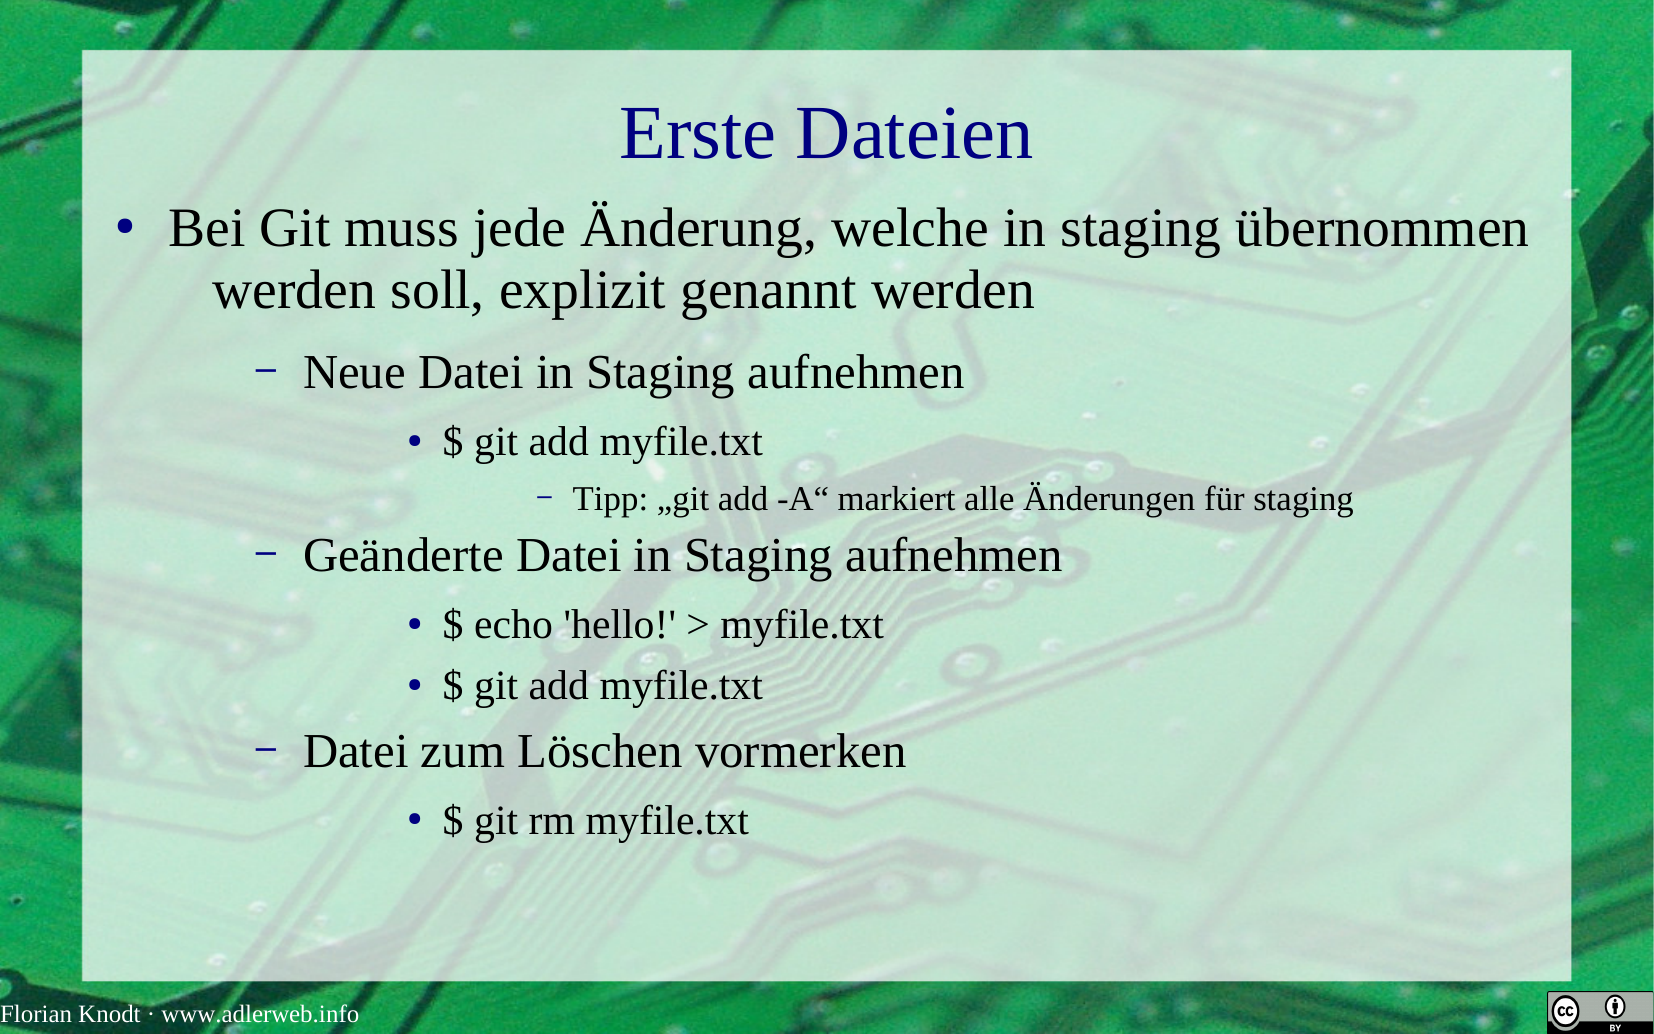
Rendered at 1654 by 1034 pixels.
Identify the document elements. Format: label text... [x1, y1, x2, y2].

title Erste Dateien [82, 46, 1571, 196]
list Bei Git muss jede Änderung, welche in staging übernommen werden soll, explizit genannt werden Neue Datei in Staging aufnehmen $ git add myfile.txt Tipp: „git add -A“ markiert alle Änderungen für staging Geänderte Datei in Staging aufnehmen $ echo 'hello!' > myfile.txt $ git add myfile.txt Datei zum Löschen vormerken $ git rm myfile.txt [82, 196, 1571, 934]
picture [0, 0, 1654, 1034]
